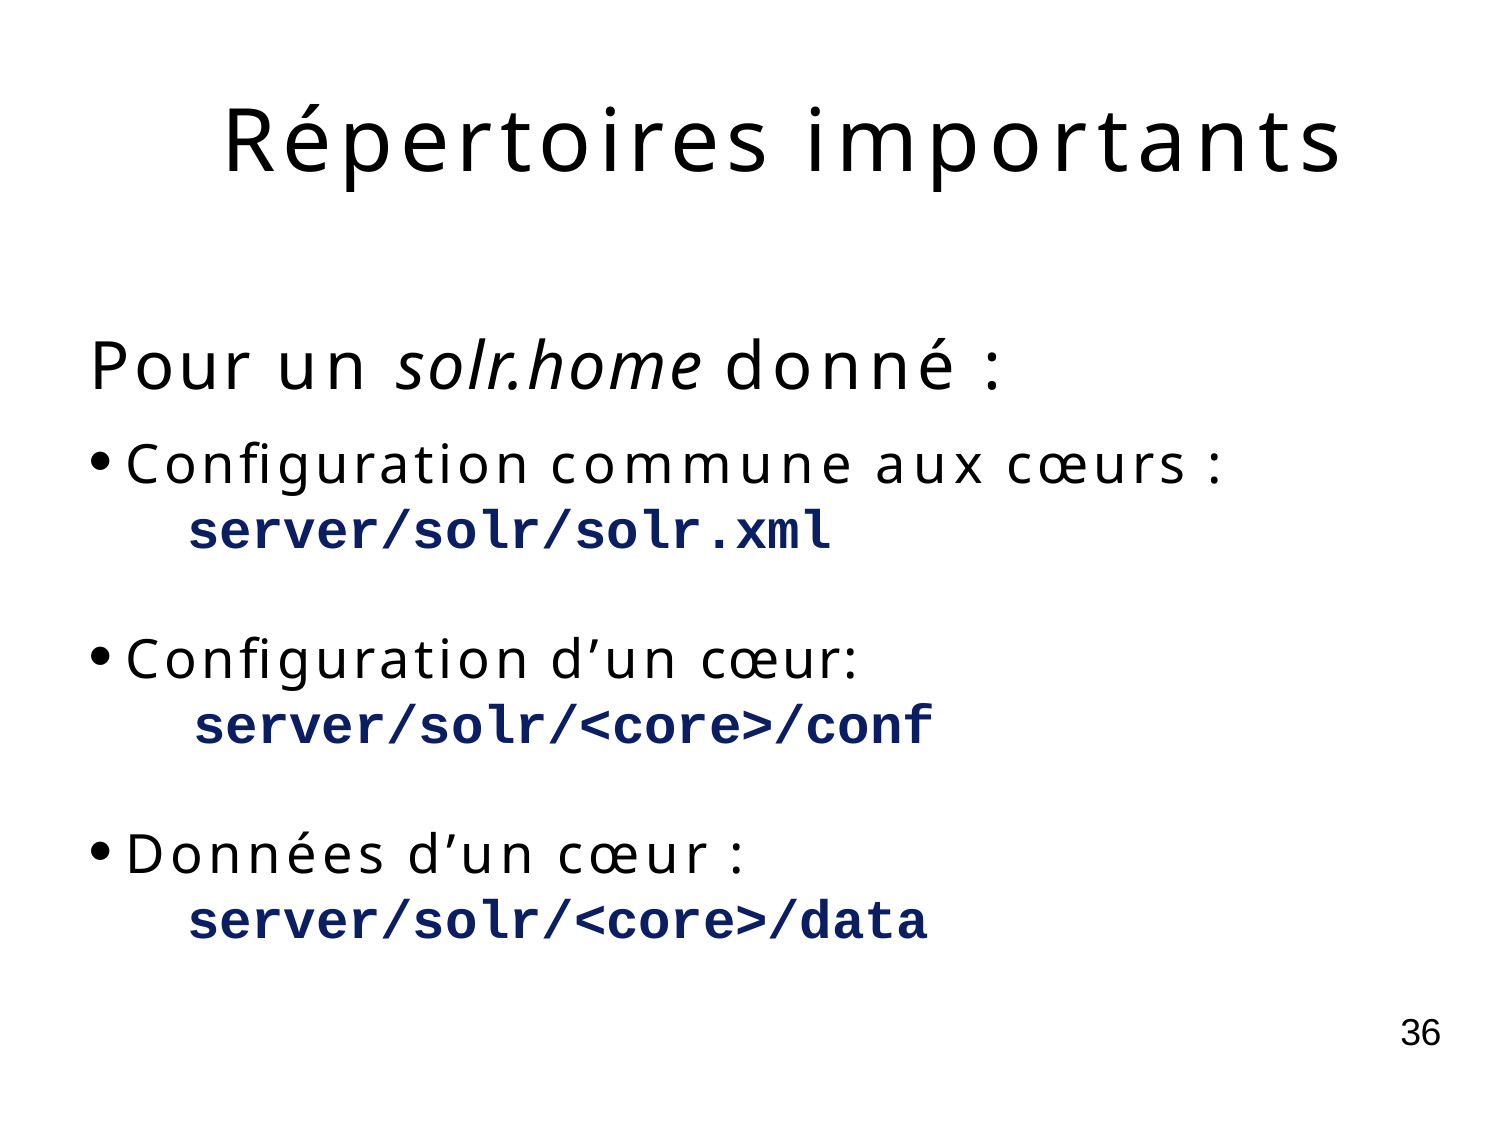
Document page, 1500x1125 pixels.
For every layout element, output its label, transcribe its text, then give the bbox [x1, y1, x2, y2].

text_box ● [87, 831, 112, 863]
text_box Configuration commune aux cœurs : server/solr/solr.xml [123, 427, 1407, 560]
text_box ● [87, 636, 112, 668]
title Répertoires importants [87, 26, 1413, 237]
text_box Pour un solr.home donné : [87, 320, 1447, 403]
text_box ● [87, 441, 112, 473]
text_box Configuration d’un cœur: server/solr/<core>/conf [123, 622, 943, 755]
slide_number 36 [1373, 1009, 1451, 1125]
text_box Données d’un cœur : server/solr/<core>/data [123, 817, 937, 950]
